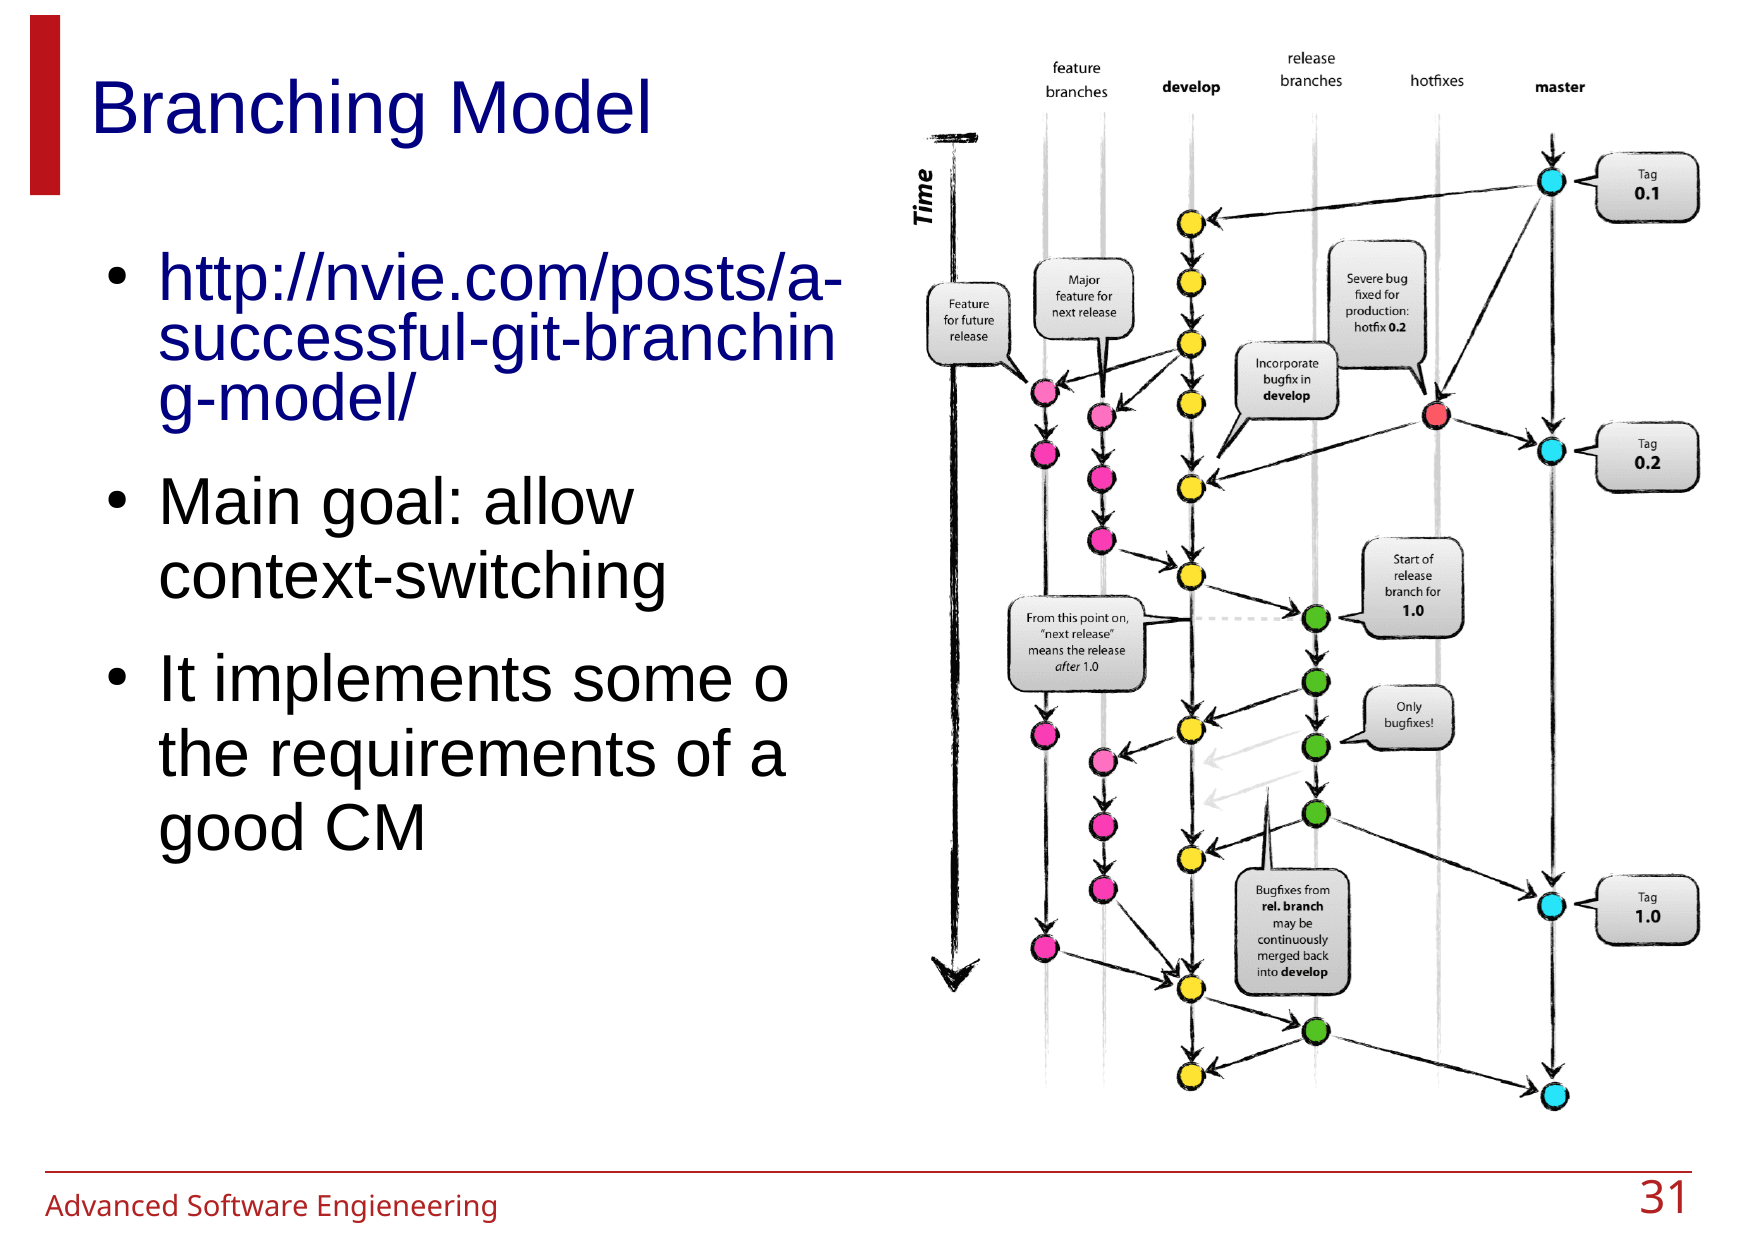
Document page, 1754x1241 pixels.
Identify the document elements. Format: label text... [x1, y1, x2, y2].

title Branching Model [90, 19, 1726, 196]
picture [900, 44, 1711, 1119]
list http://nvie.com/posts/a-successful-git-branching-model/ Main goal: allow context-switching It implements some o the requirements of a good CM [87, 240, 873, 1081]
